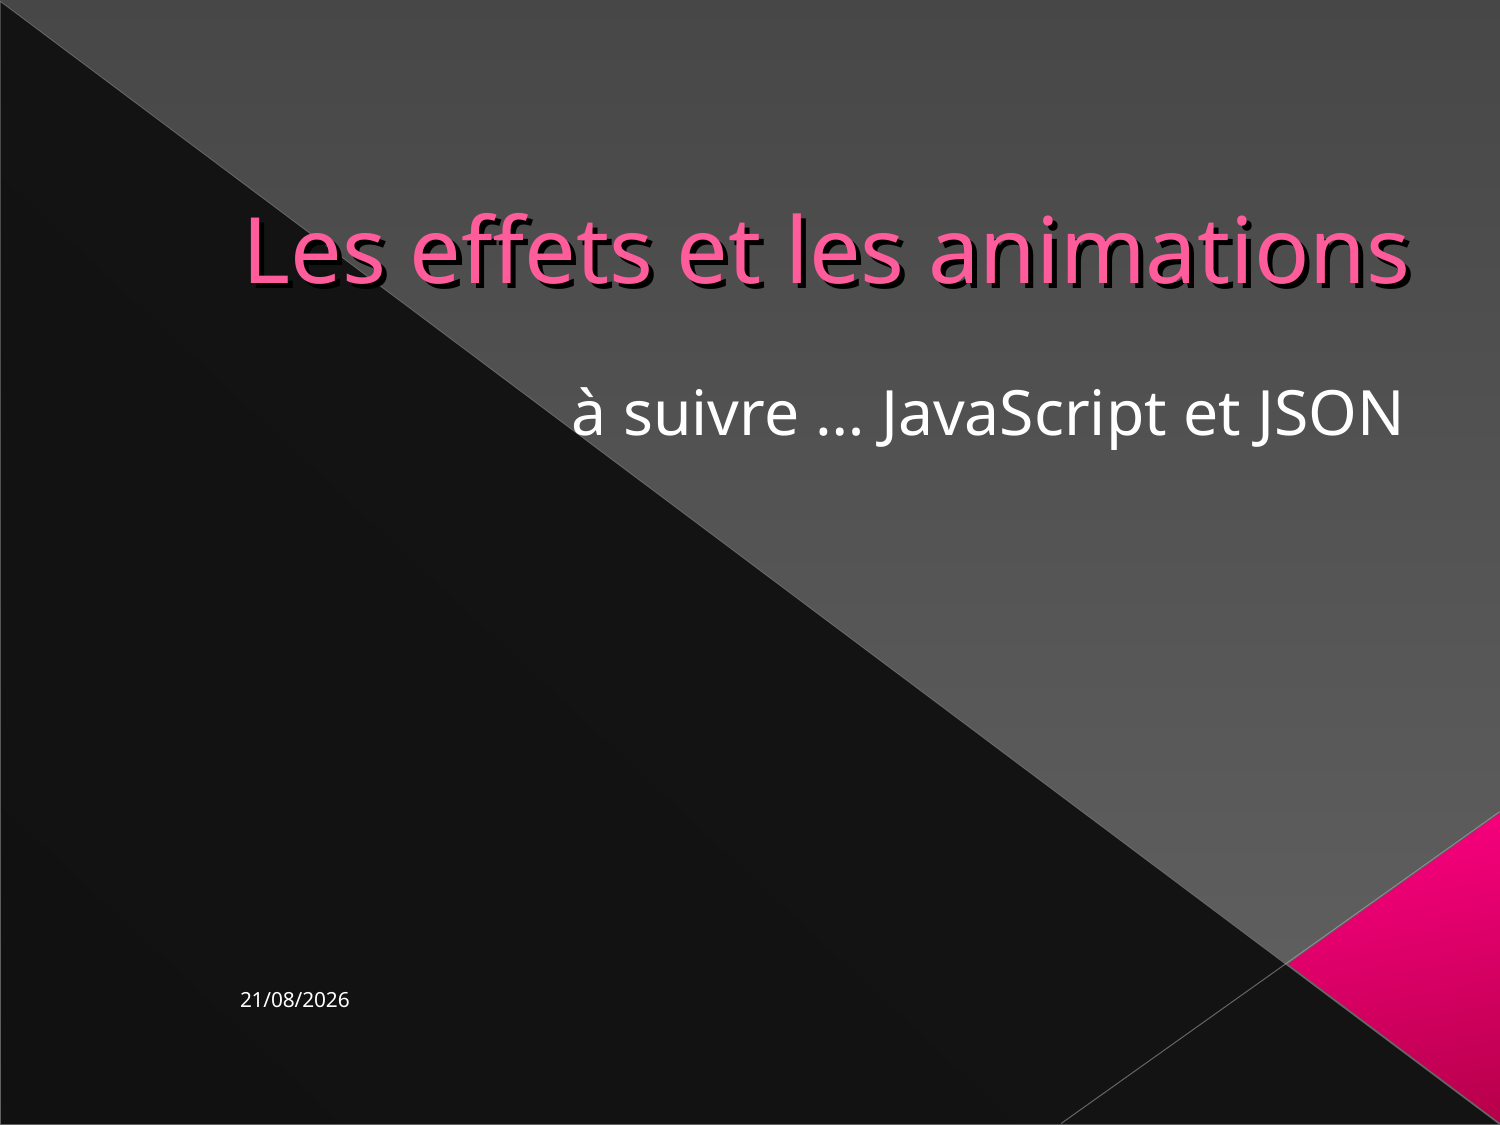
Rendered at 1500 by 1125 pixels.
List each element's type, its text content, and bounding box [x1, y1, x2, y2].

list à suivre … JavaScript et JSON [88, 369, 1412, 657]
title Les effets et les animations [88, 127, 1412, 369]
